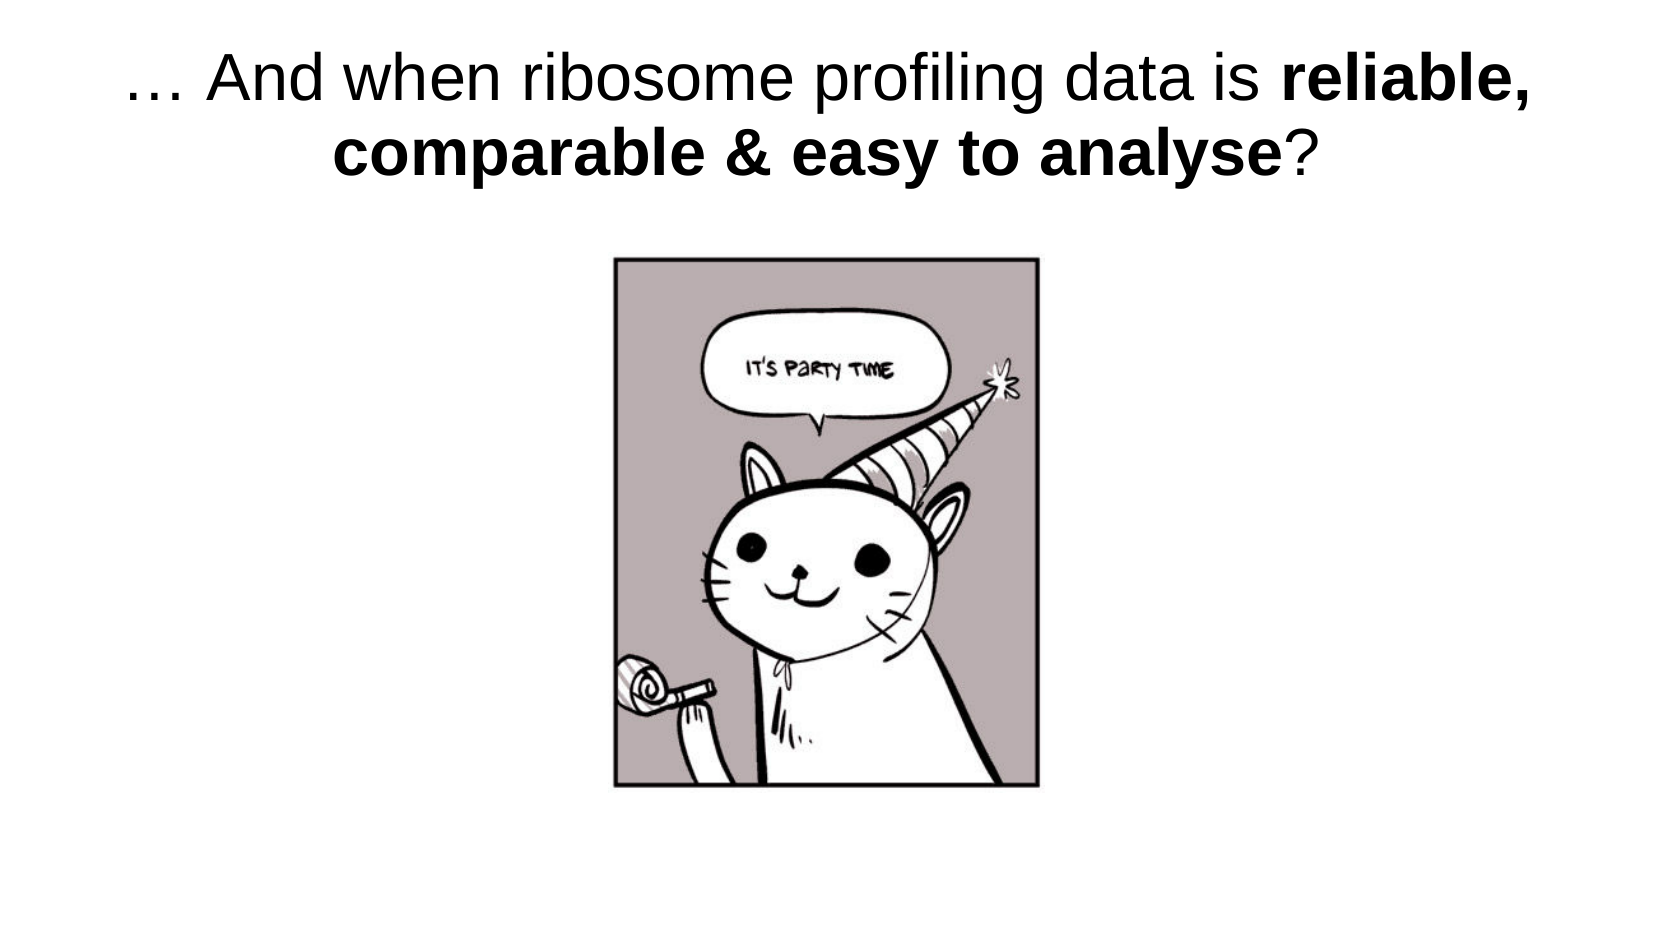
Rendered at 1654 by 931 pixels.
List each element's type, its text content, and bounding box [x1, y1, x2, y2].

title … And when ribosome profiling data is reliable, comparable & easy to analyse? [82, 12, 1571, 218]
picture [608, 252, 1045, 793]
